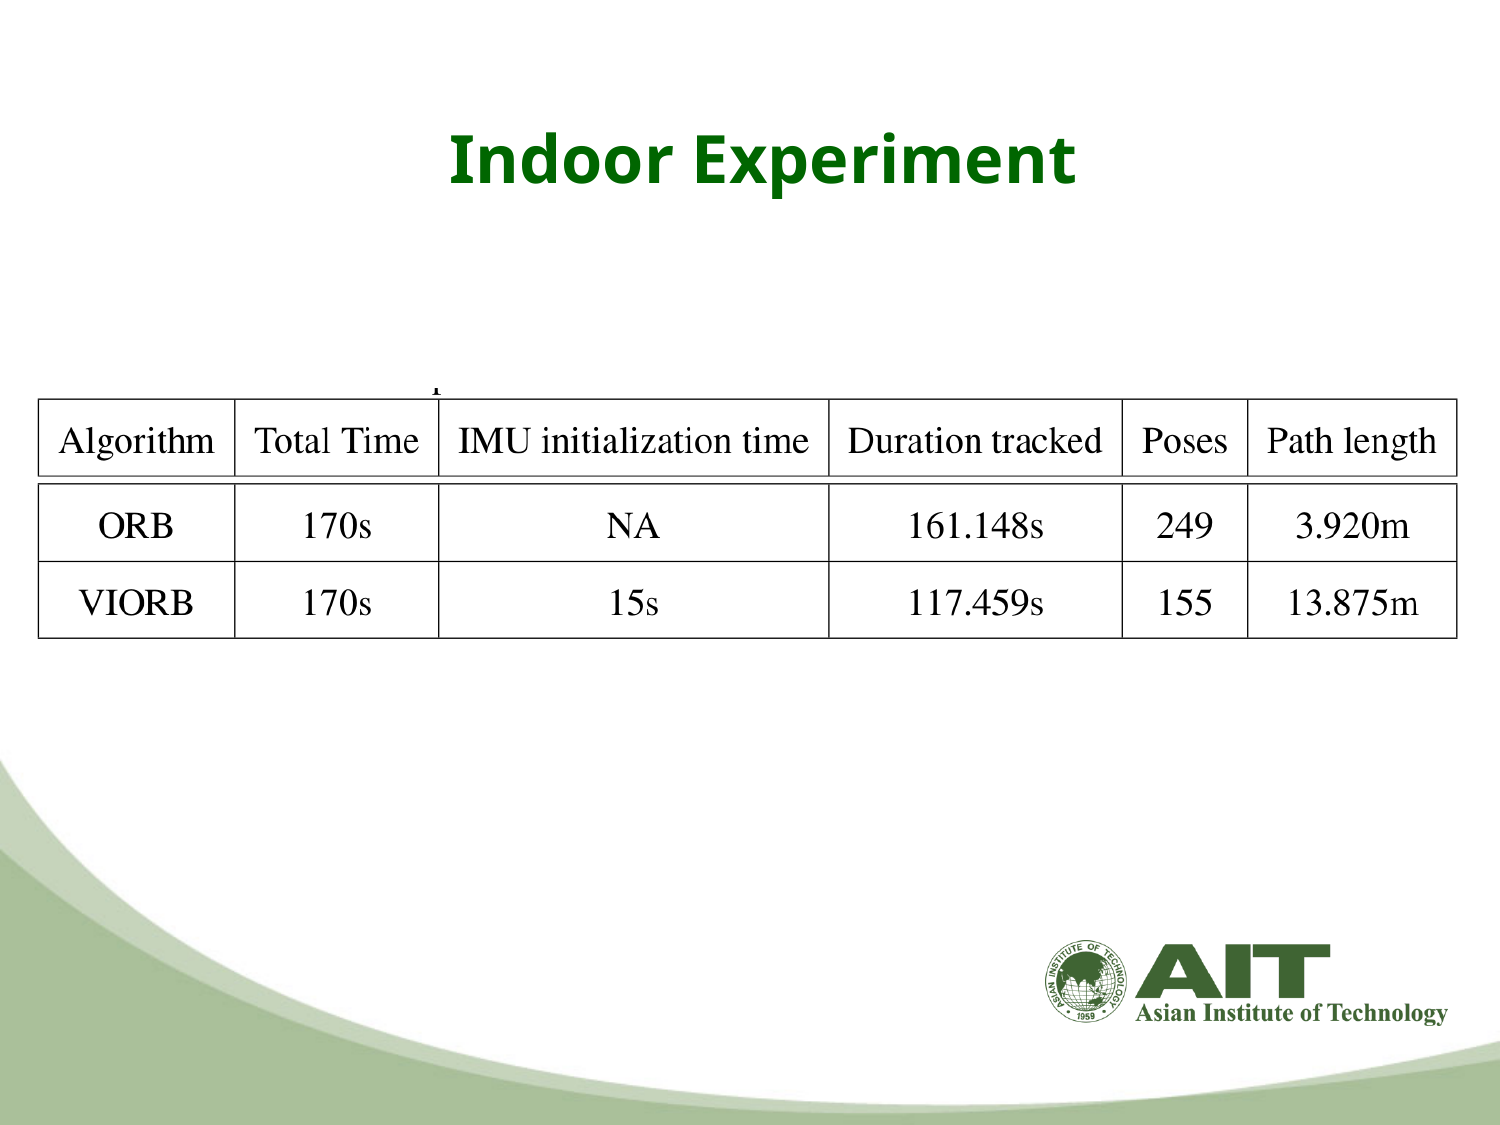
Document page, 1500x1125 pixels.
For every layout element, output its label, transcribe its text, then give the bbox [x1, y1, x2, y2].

title Indoor Experiment [88, 63, 1439, 251]
picture [0, 0, 1500, 1125]
